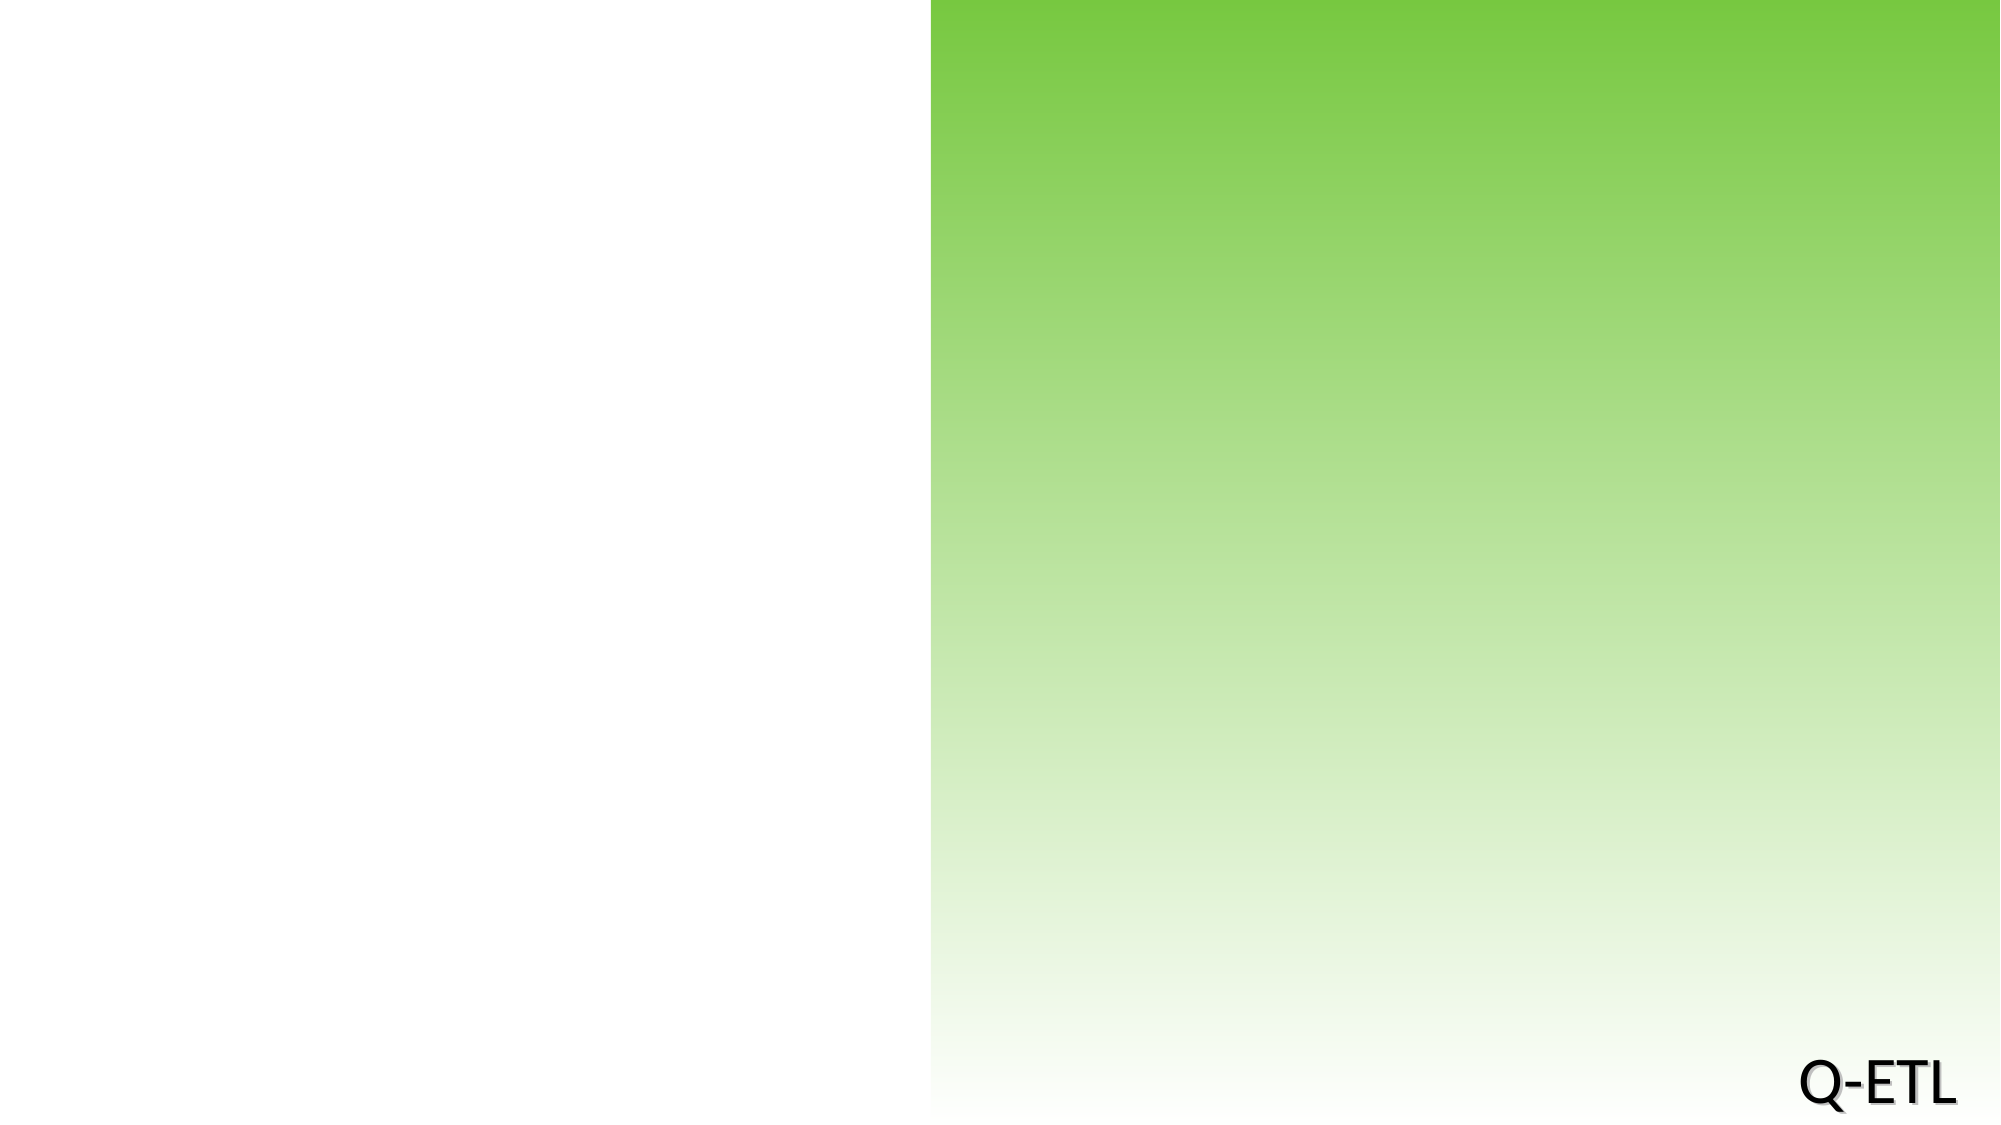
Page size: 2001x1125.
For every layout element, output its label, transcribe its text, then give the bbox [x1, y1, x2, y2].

text_box Q-ETL [1688, 1029, 2000, 1124]
text_box [931, 0, 2000, 1125]
